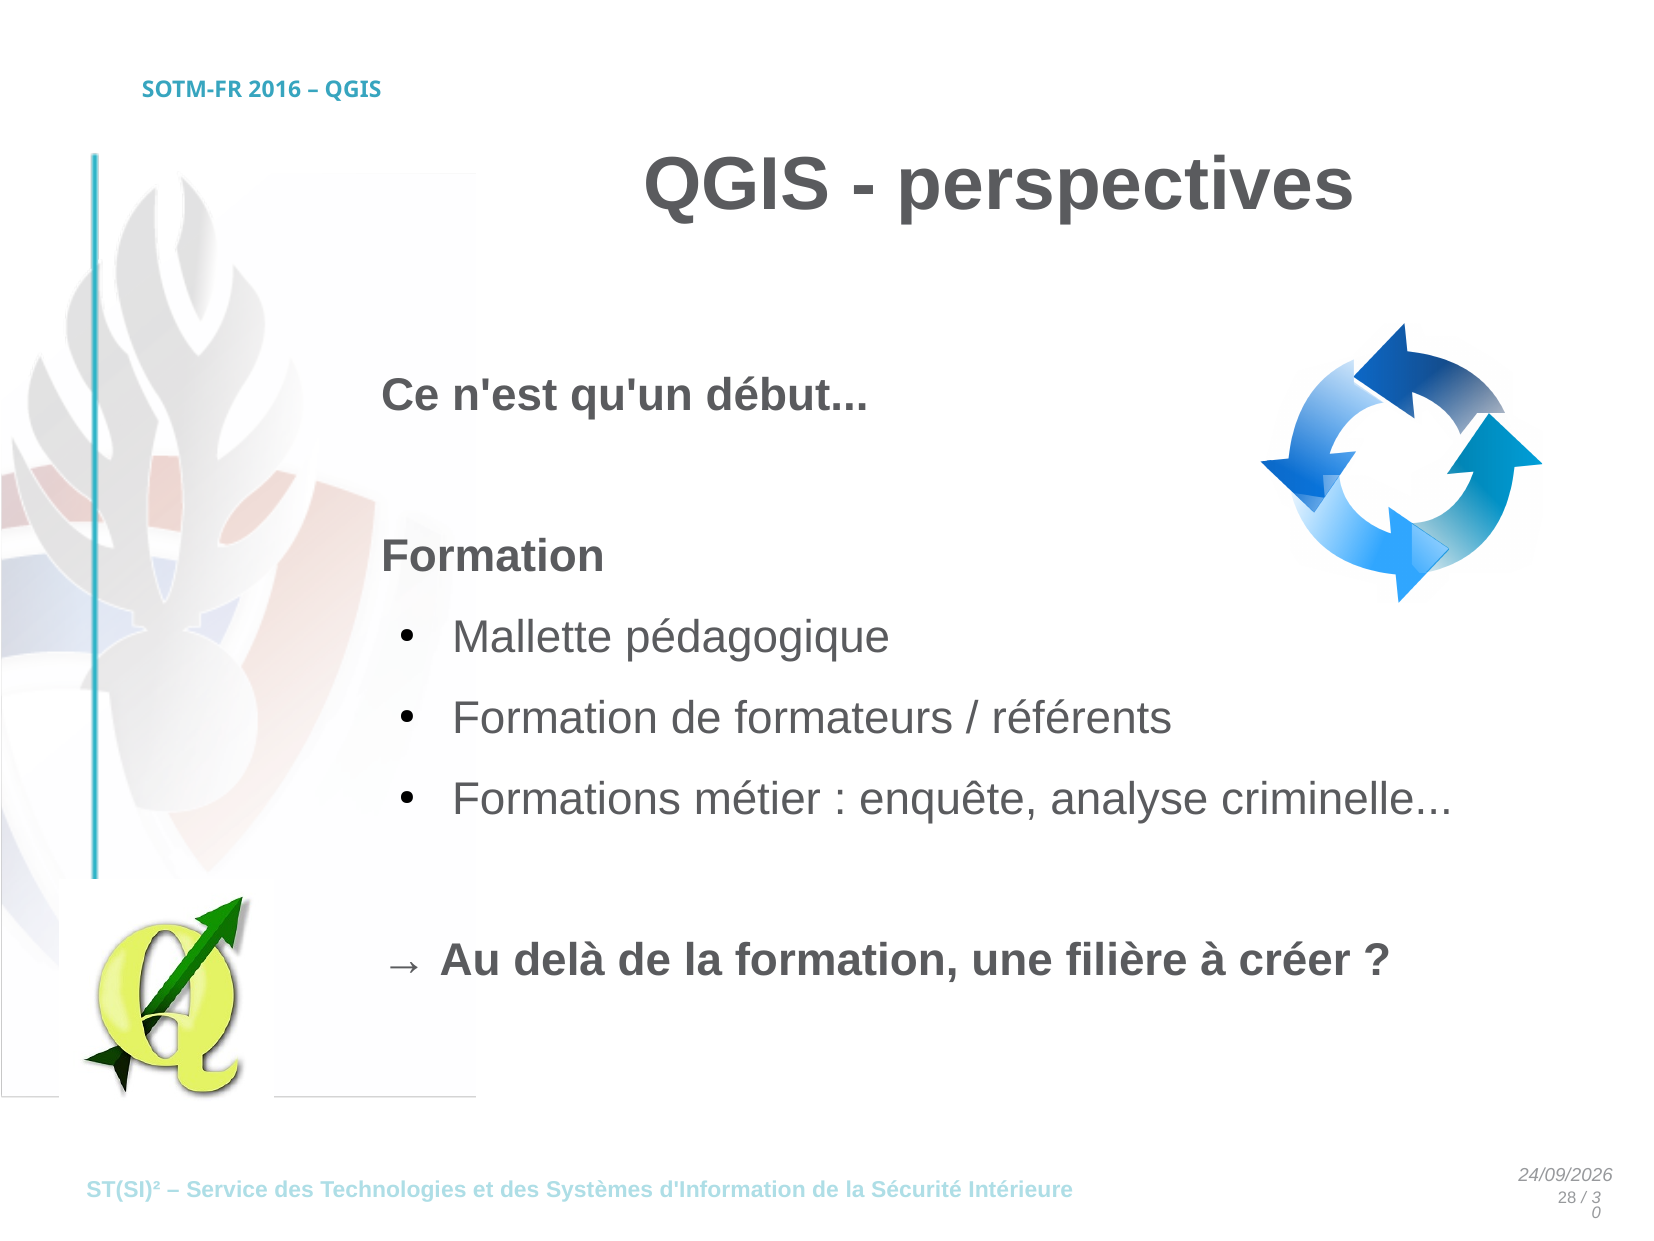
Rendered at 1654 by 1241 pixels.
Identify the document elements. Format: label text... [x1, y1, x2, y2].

title SOTM-FR 2016 – QGIS [141, 70, 1571, 107]
picture [0, 86, 476, 1176]
picture [1254, 318, 1548, 604]
list QGIS - perspectives Ce n'est qu'un début... Formation Mallette pédagogique Formation de formateurs / référents Formations métier : enquête, analyse criminelle... → Au delà de la formation, une filière à créer ? [381, 141, 1619, 1134]
